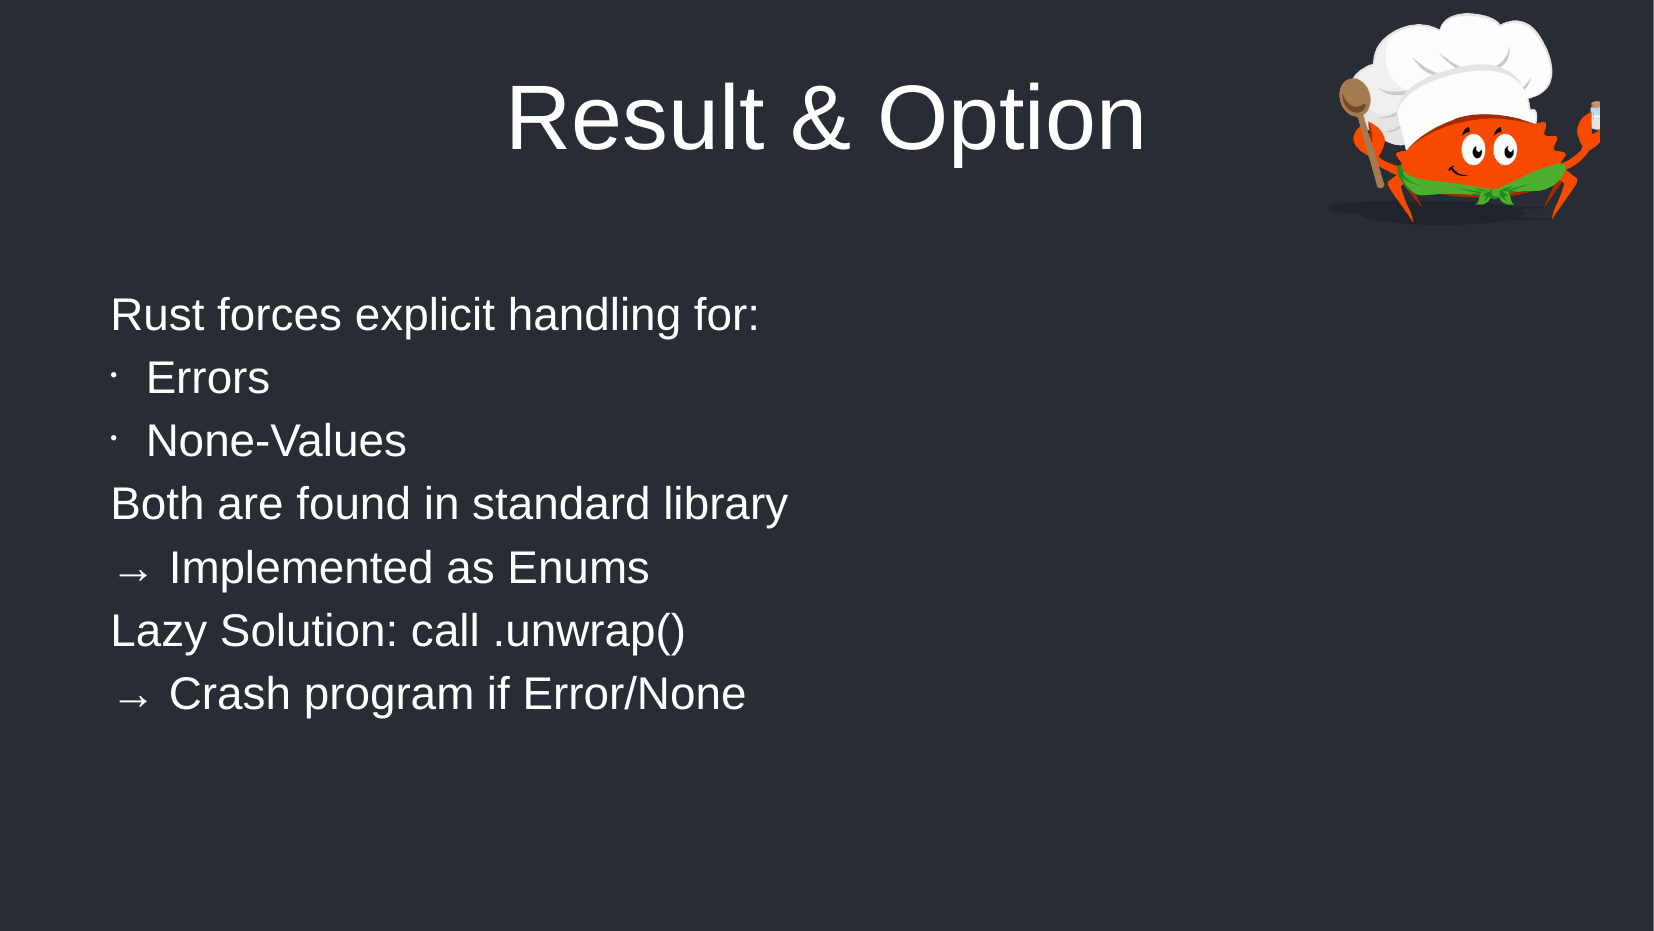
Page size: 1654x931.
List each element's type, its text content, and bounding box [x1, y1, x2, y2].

text_box Rust forces explicit handling for: Errors None-Values Both are found in standard library → Implemented as Enums Lazy Solution: call .unwrap() → Crash program if Error/None [75, 257, 1564, 752]
title Result & Option [82, 39, 1329, 196]
picture [0, 0, 1654, 931]
